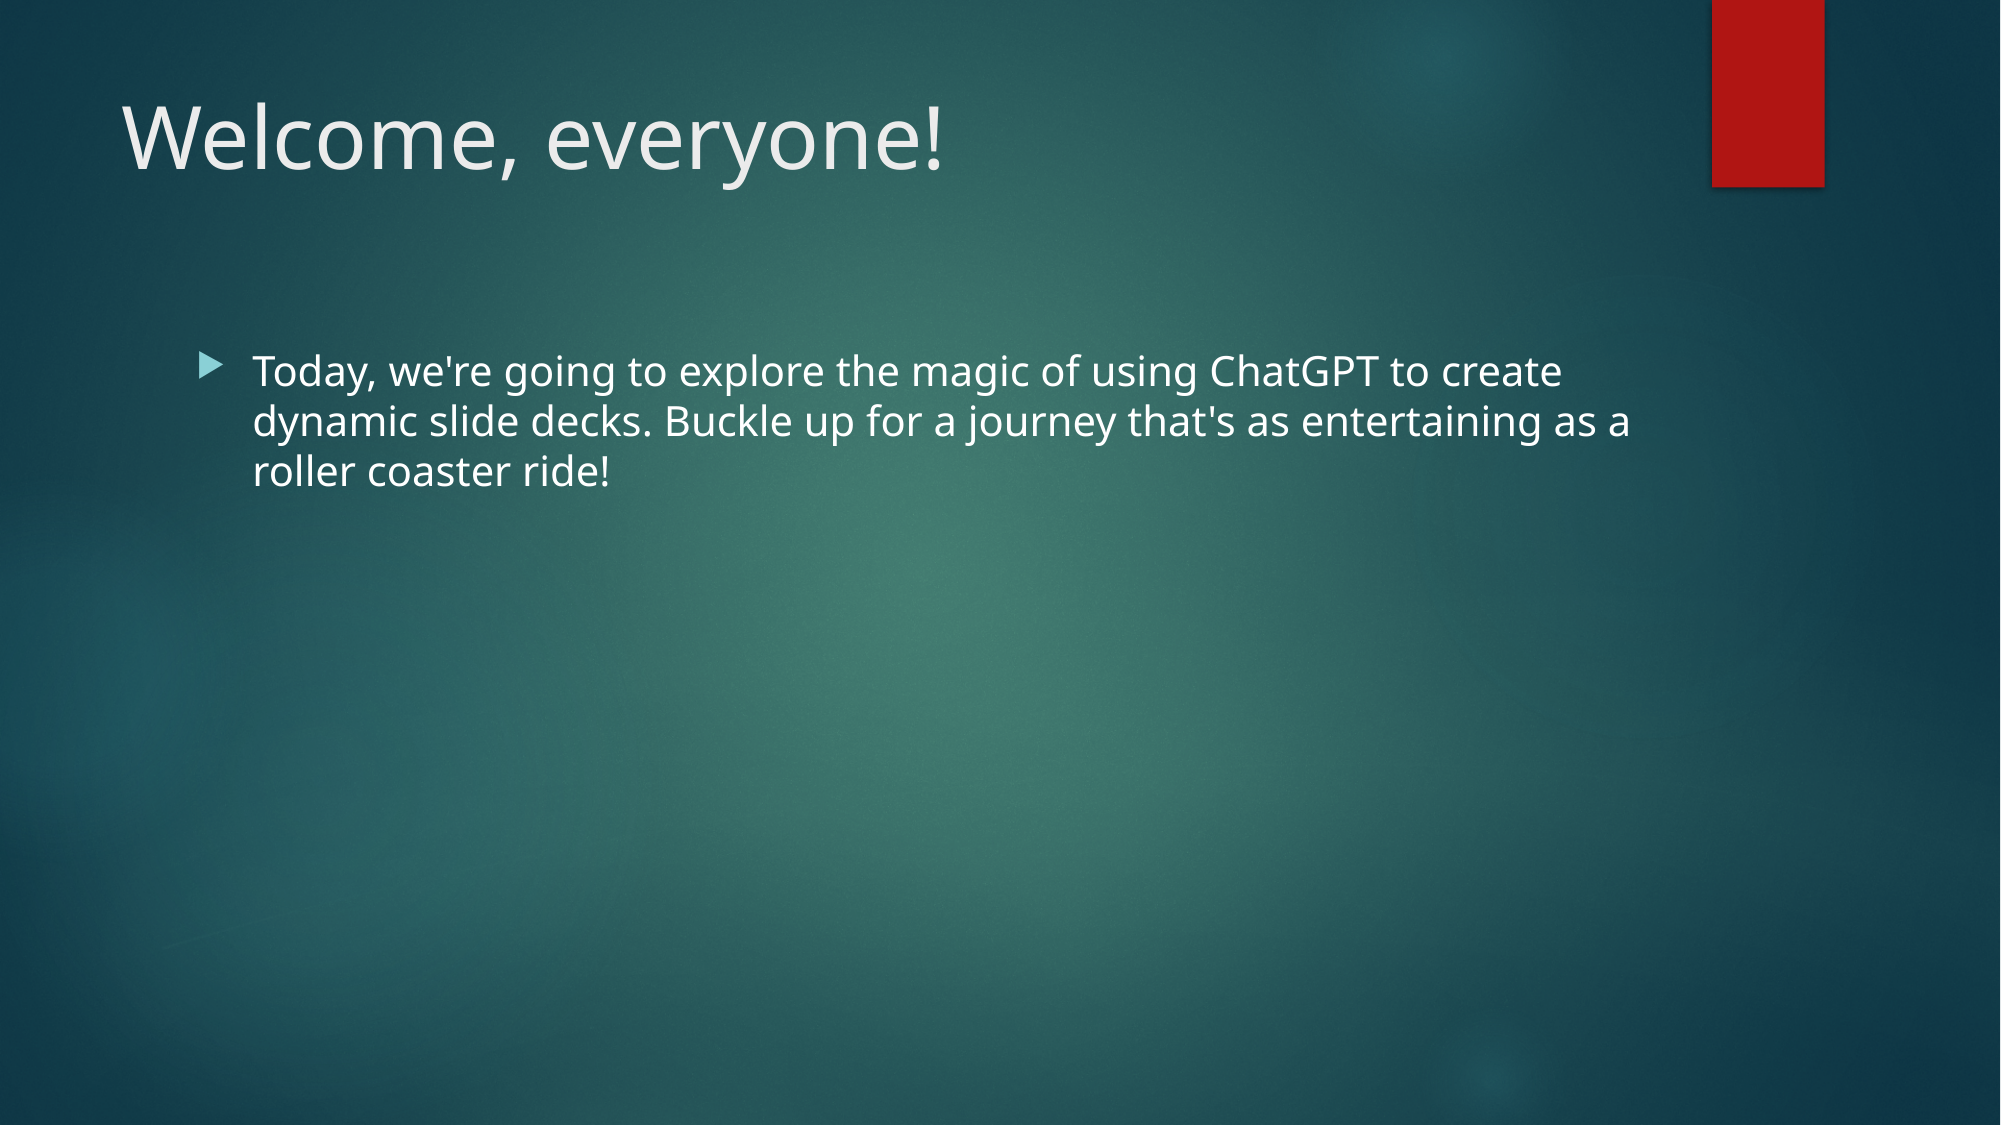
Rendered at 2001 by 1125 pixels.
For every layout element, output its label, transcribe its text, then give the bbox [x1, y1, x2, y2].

list Today, we're going to explore the magic of using ChatGPT to create dynamic slide decks. Buckle up for a journey that's as entertaining as a roller coaster ride! [181, 336, 1649, 1025]
picture [0, 0, 2001, 1125]
title Welcome, everyone! [106, 74, 1649, 304]
